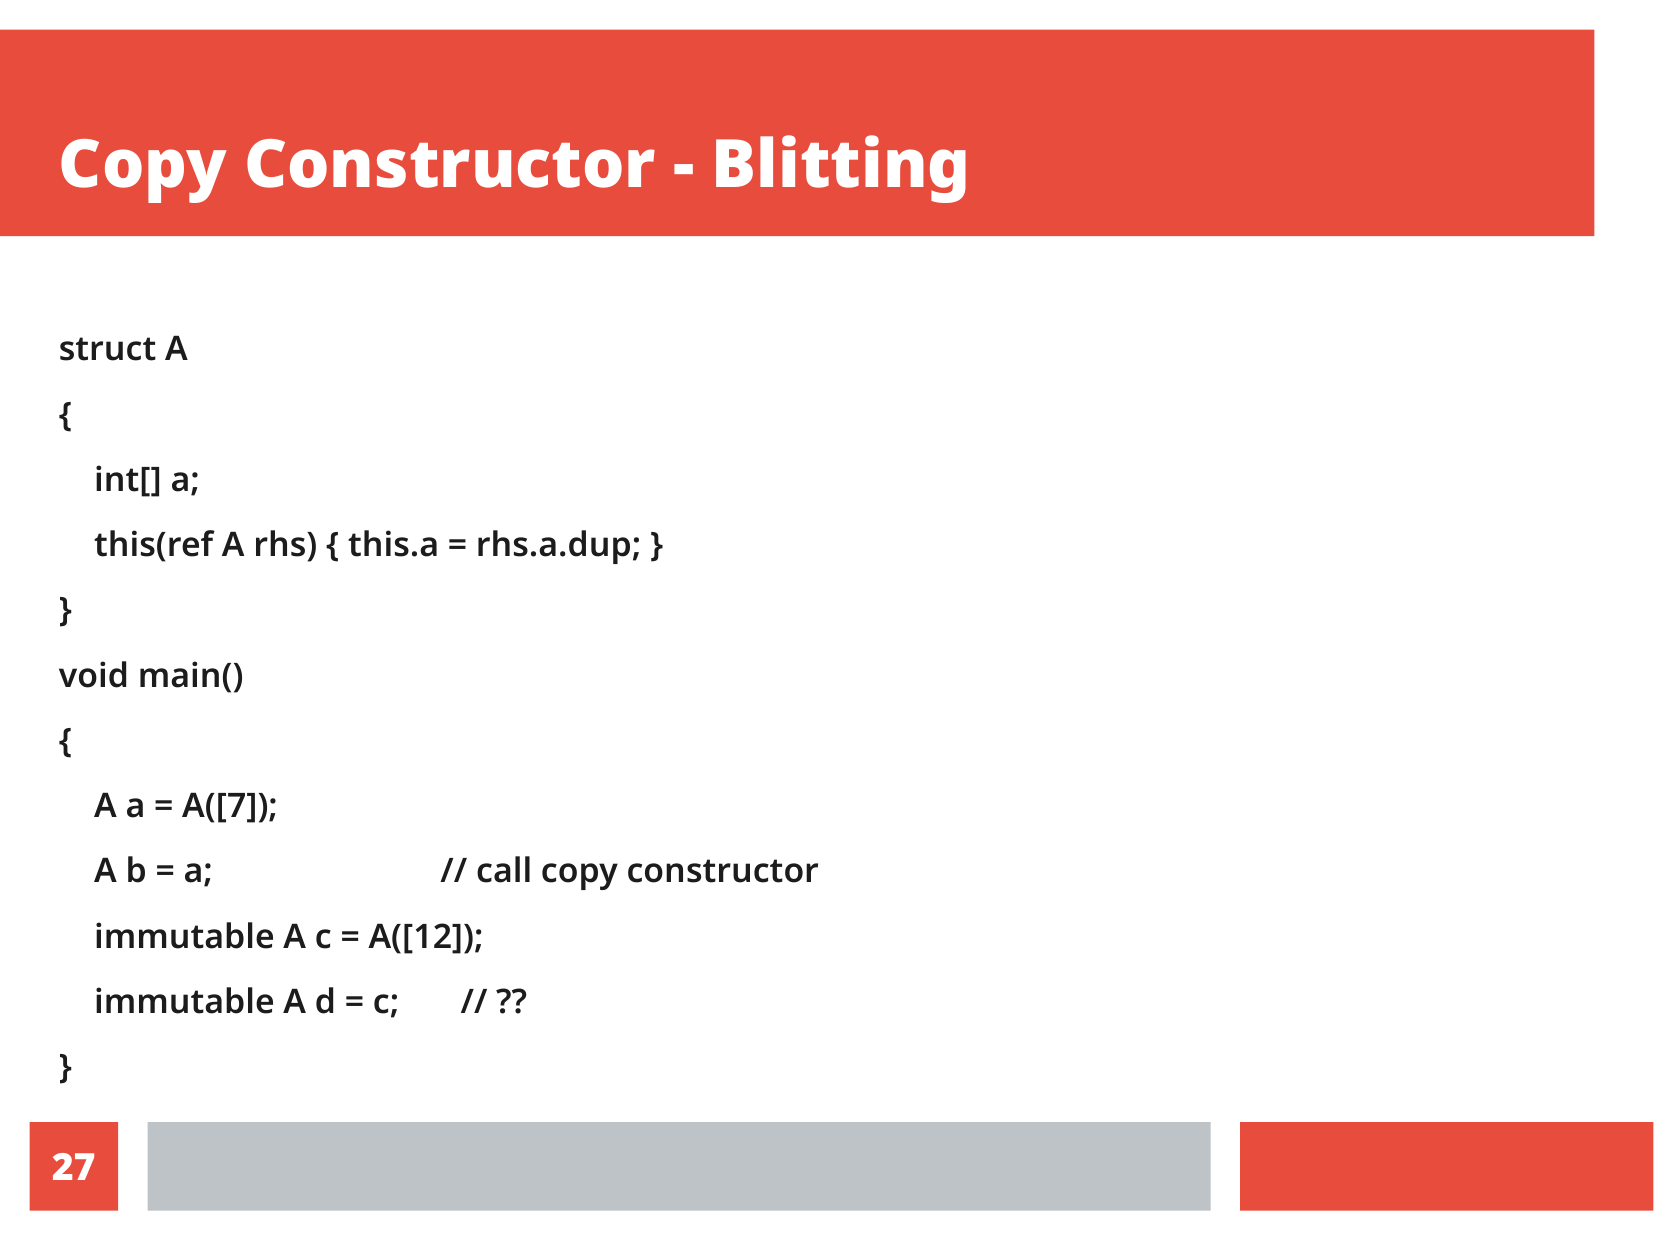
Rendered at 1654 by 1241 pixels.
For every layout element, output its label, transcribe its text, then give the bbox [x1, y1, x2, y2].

title Copy Constructor - Blitting [59, 59, 1595, 207]
list struct A { int[] a; this(ref A rhs) { this.a = rhs.a.dup; } } void main() { A a = A([7]); A b = a; // call copy constructor immutable A c = A([12]); immutable A d = c; // ?? } [59, 324, 1565, 1093]
